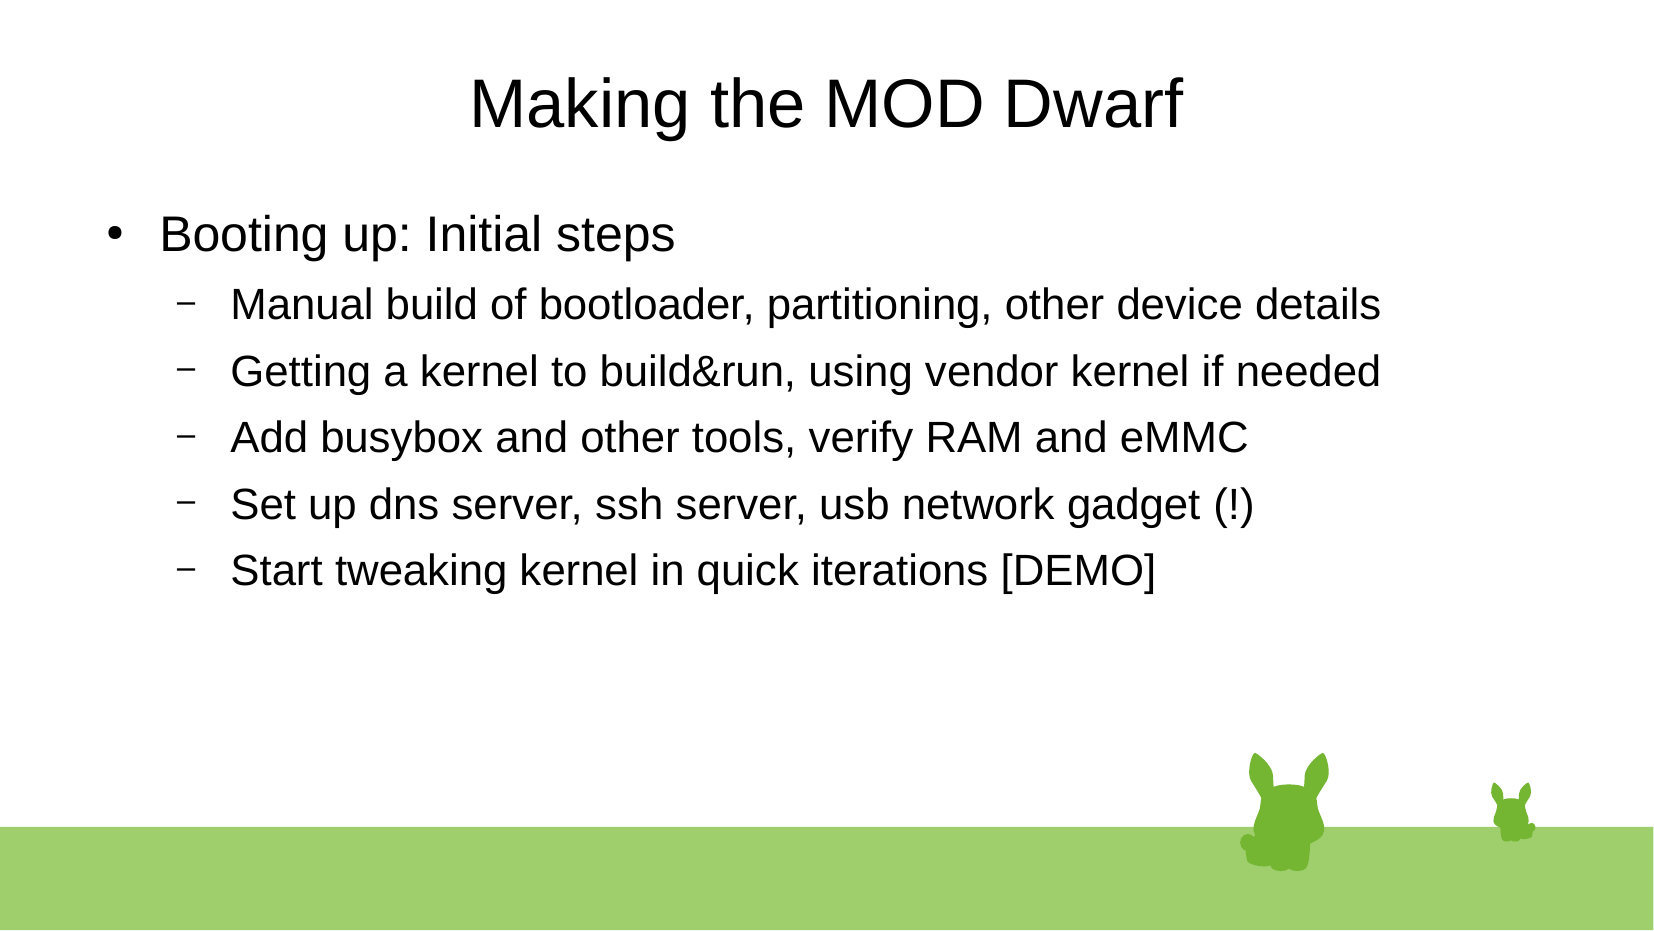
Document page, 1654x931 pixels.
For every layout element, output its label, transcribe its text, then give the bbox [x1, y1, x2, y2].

title Making the MOD Dwarf [88, 29, 1565, 178]
list Booting up: Initial steps Manual build of bootloader, partitioning, other device details Getting a kernel to build&run, using vendor kernel if needed Add busybox and other tools, verify RAM and eMMC Set up dns server, ssh server, usb network gadget (!) Start tweaking kernel in quick iterations [DEMO] [88, 206, 1565, 739]
